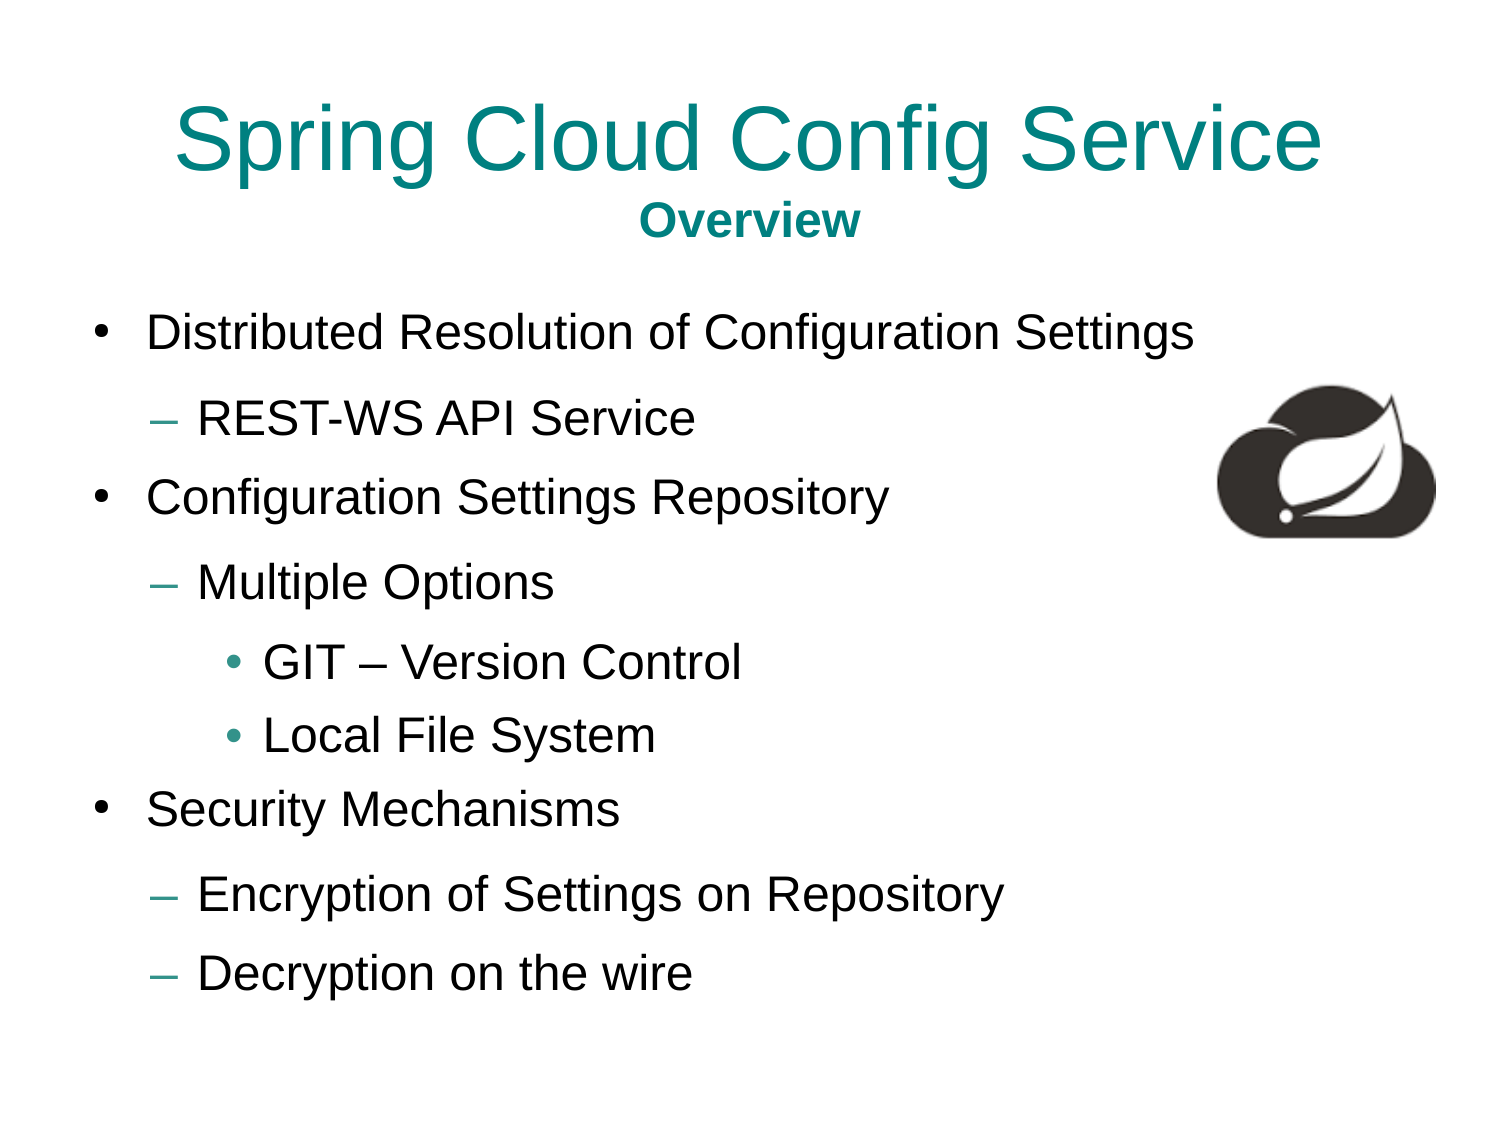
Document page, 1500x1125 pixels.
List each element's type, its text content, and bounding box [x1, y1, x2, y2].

text_box Overview [0, 180, 1500, 255]
list Distributed Resolution of Configuration Settings REST-WS API Service Configuration Settings Repository Multiple Options GIT – Version Control Local File System Security Mechanisms Encryption of Settings on Repository Decryption on the wire [75, 304, 1425, 1058]
title Spring Cloud Config Service [75, 44, 1425, 180]
picture [1425, 353, 1436, 584]
